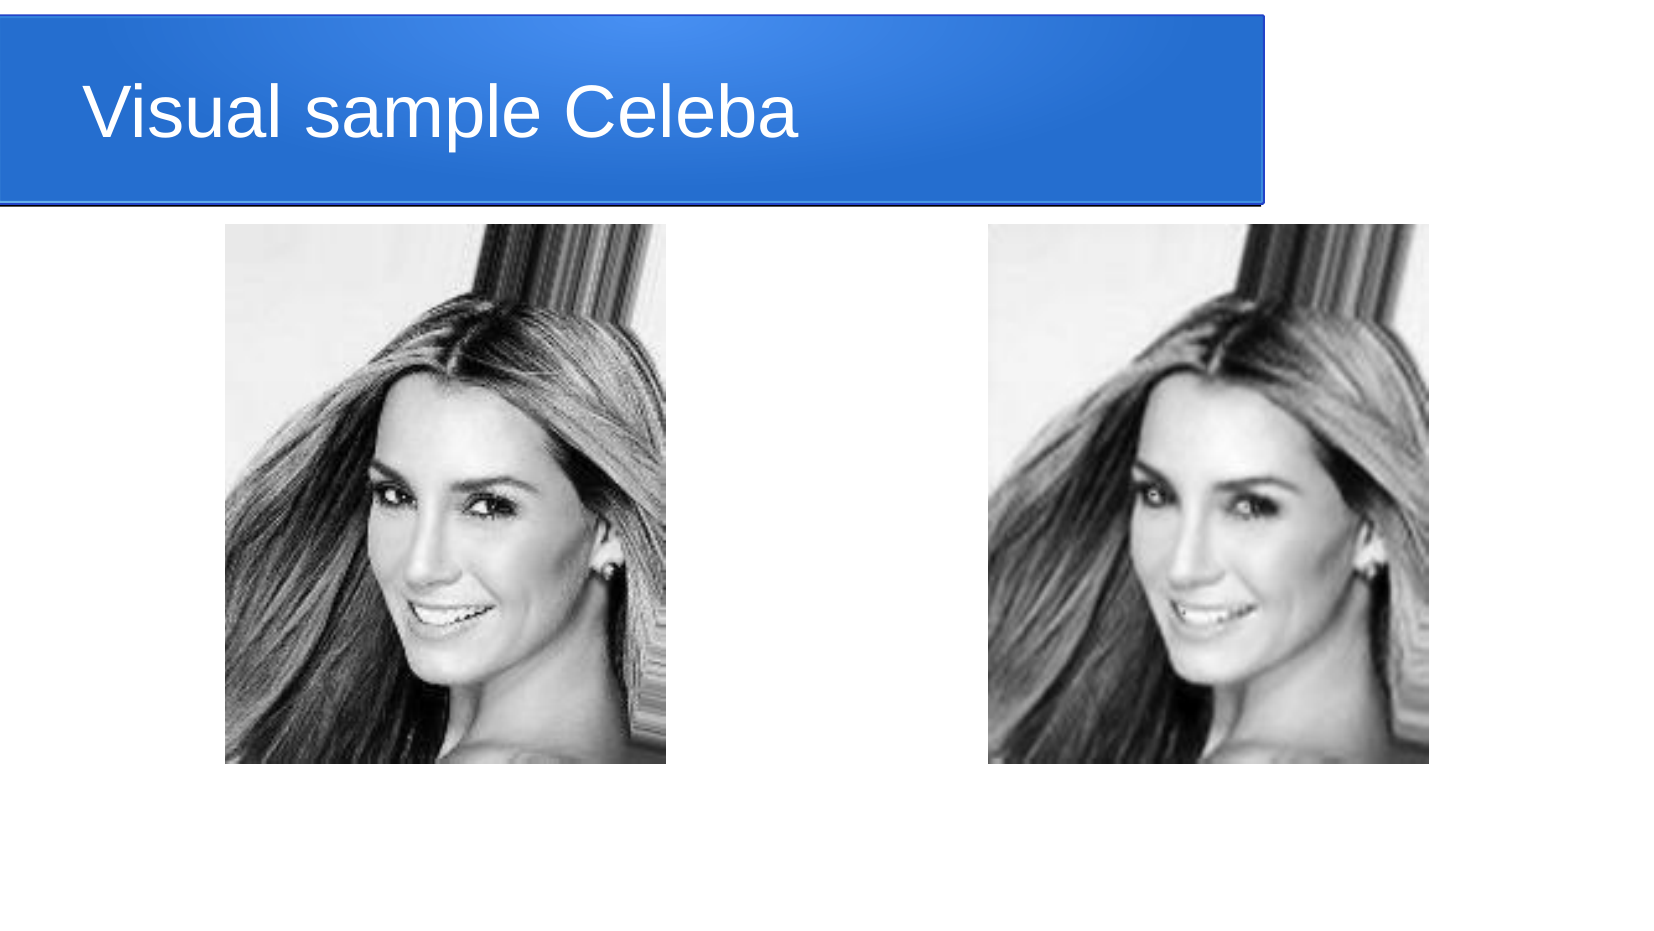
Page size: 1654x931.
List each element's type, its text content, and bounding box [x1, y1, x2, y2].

title Visual sample Celeba [82, 35, 1235, 189]
picture [988, 224, 1429, 764]
picture [225, 224, 666, 764]
